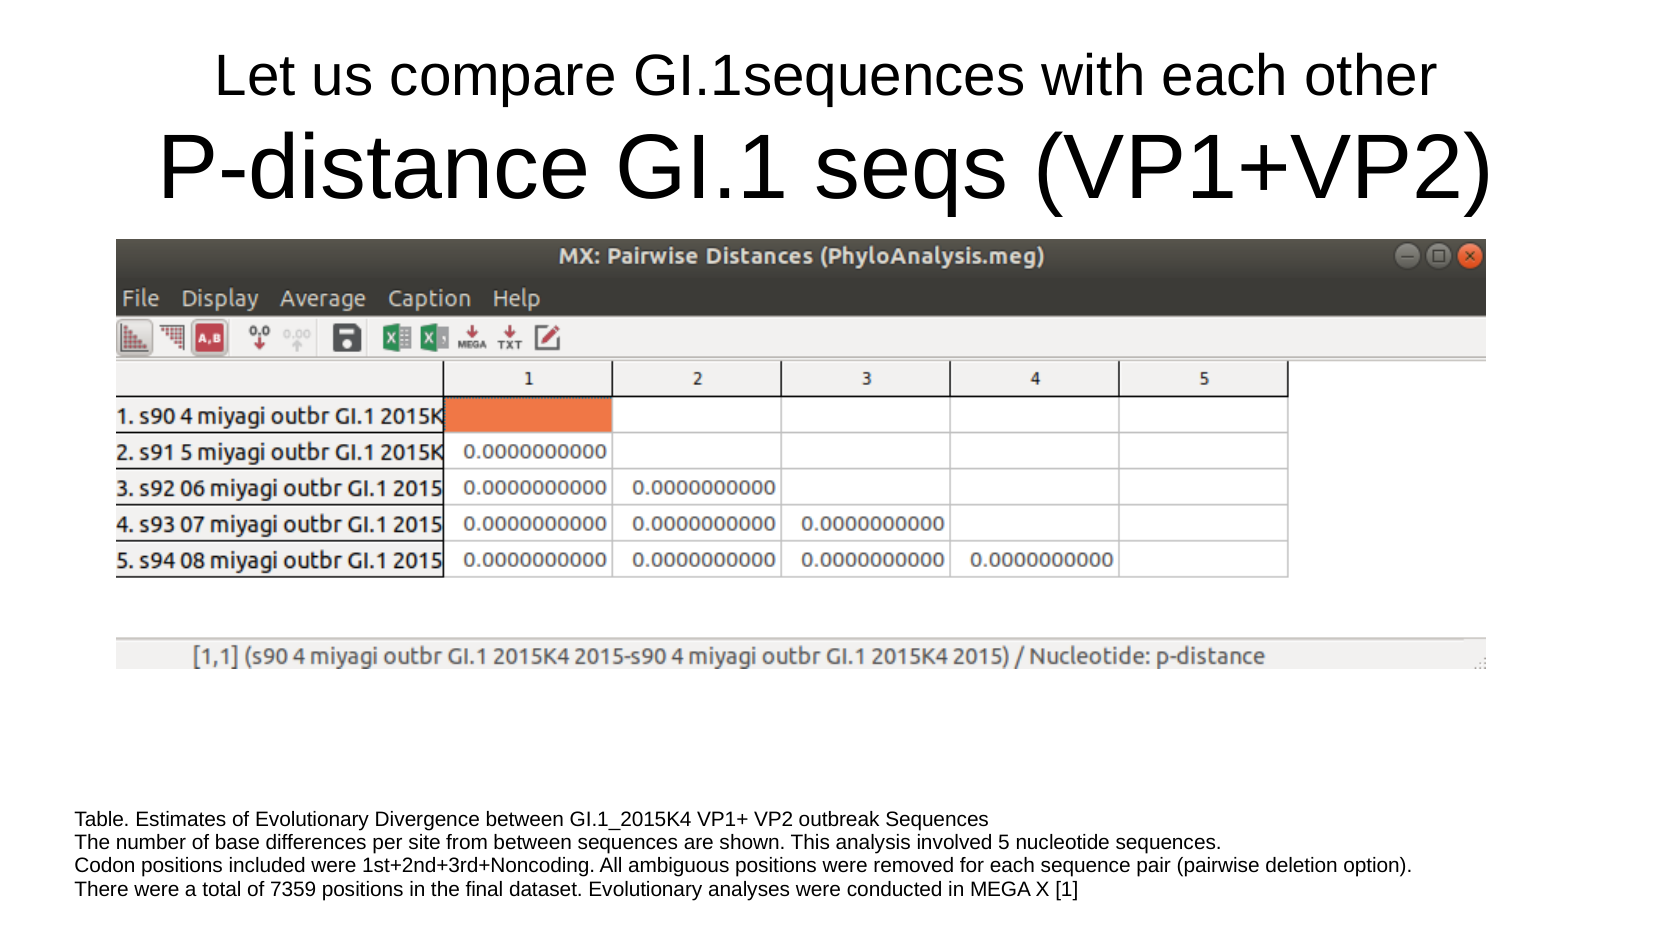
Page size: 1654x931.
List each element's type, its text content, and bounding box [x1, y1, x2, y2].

picture [116, 240, 1486, 669]
text_box Table. Estimates of Evolutionary Divergence between GI.1_2015K4 VP1+ VP2 outbreak Sequences The number of base differences per site from between sequences are shown. This analysis involved 5 nucleotide sequences. Codon positions included were 1st+2nd+3rd+Noncoding. All ambiguous positions were removed for each sequence pair (pairwise deletion option). There were a total of 7359 positions in the final dataset. Evolutionary analyses were conducted in MEGA X [1] [59, 800, 1654, 909]
title Let us compare GI.1sequences with each other P-distance GI.1 seqs (VP1+VP2) [82, 37, 1571, 193]
